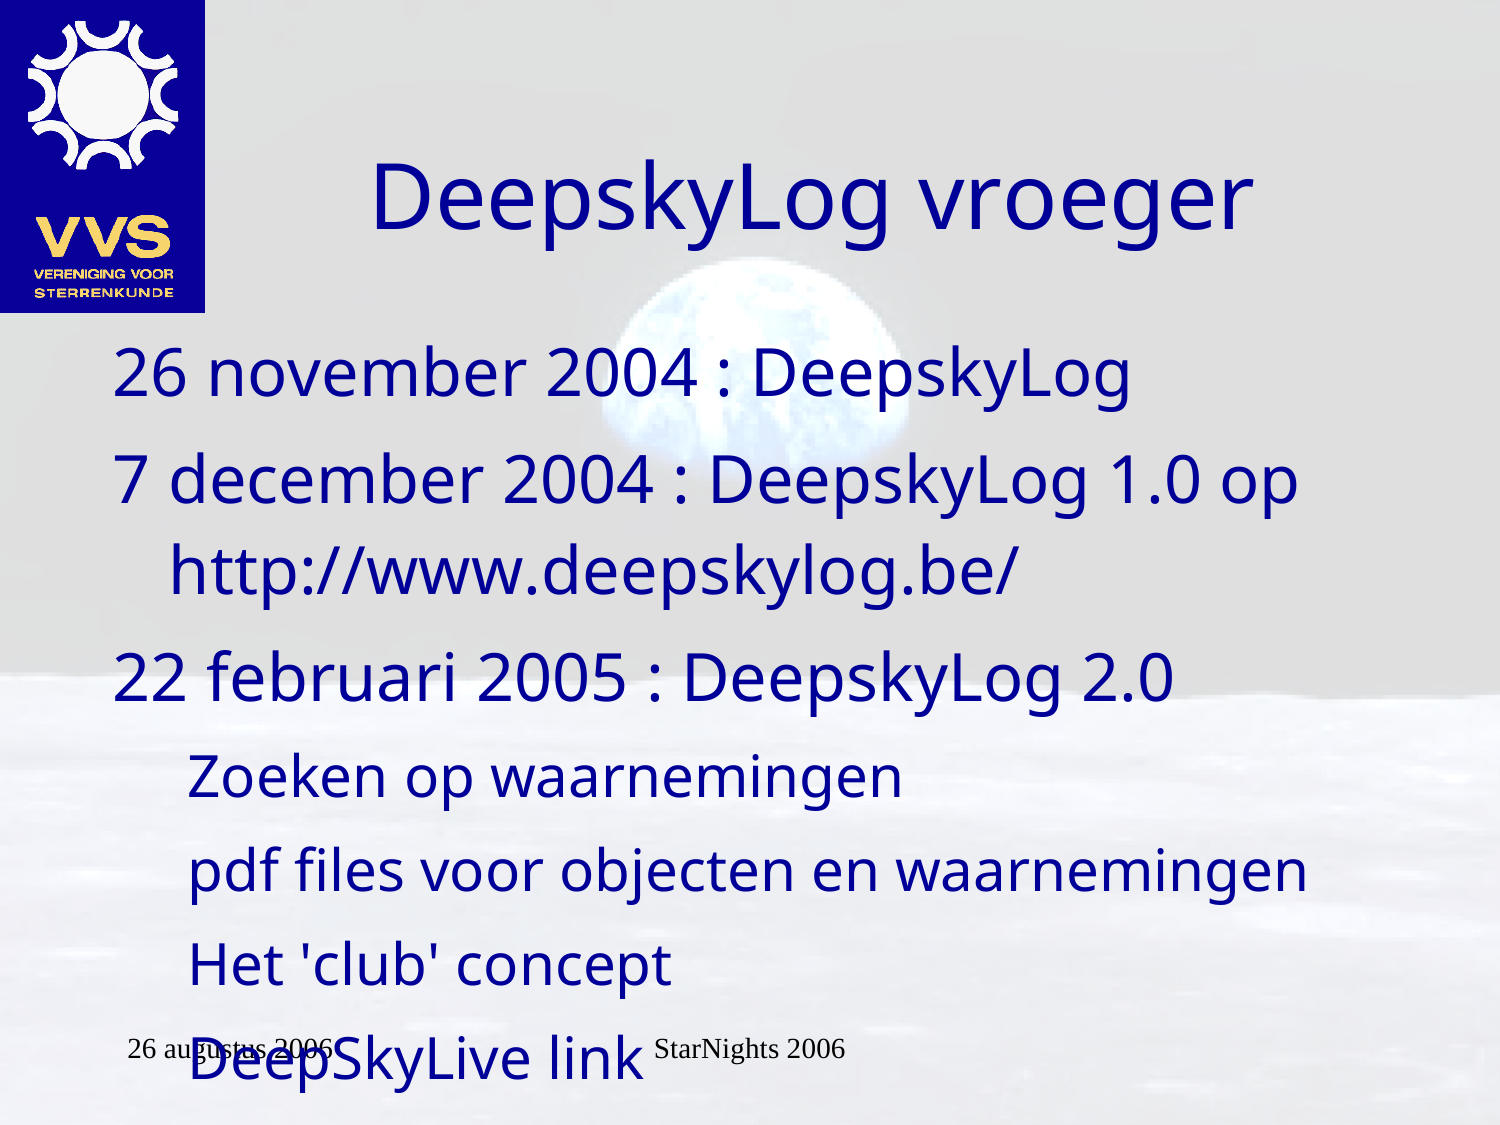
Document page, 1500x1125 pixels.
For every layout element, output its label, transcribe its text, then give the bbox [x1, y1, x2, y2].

picture [0, 0, 205, 313]
list 26 november 2004 : DeepskyLog 7 december 2004 : DeepskyLog 1.0 op http://www.deepskylog.be/ 22 februari 2005 : DeepskyLog 2.0 Zoeken op waarnemingen pdf files voor objecten en waarnemingen Het 'club' concept DeepSkyLive link [112, 324, 1388, 1020]
title DeepskyLog vroeger [237, 76, 1388, 312]
